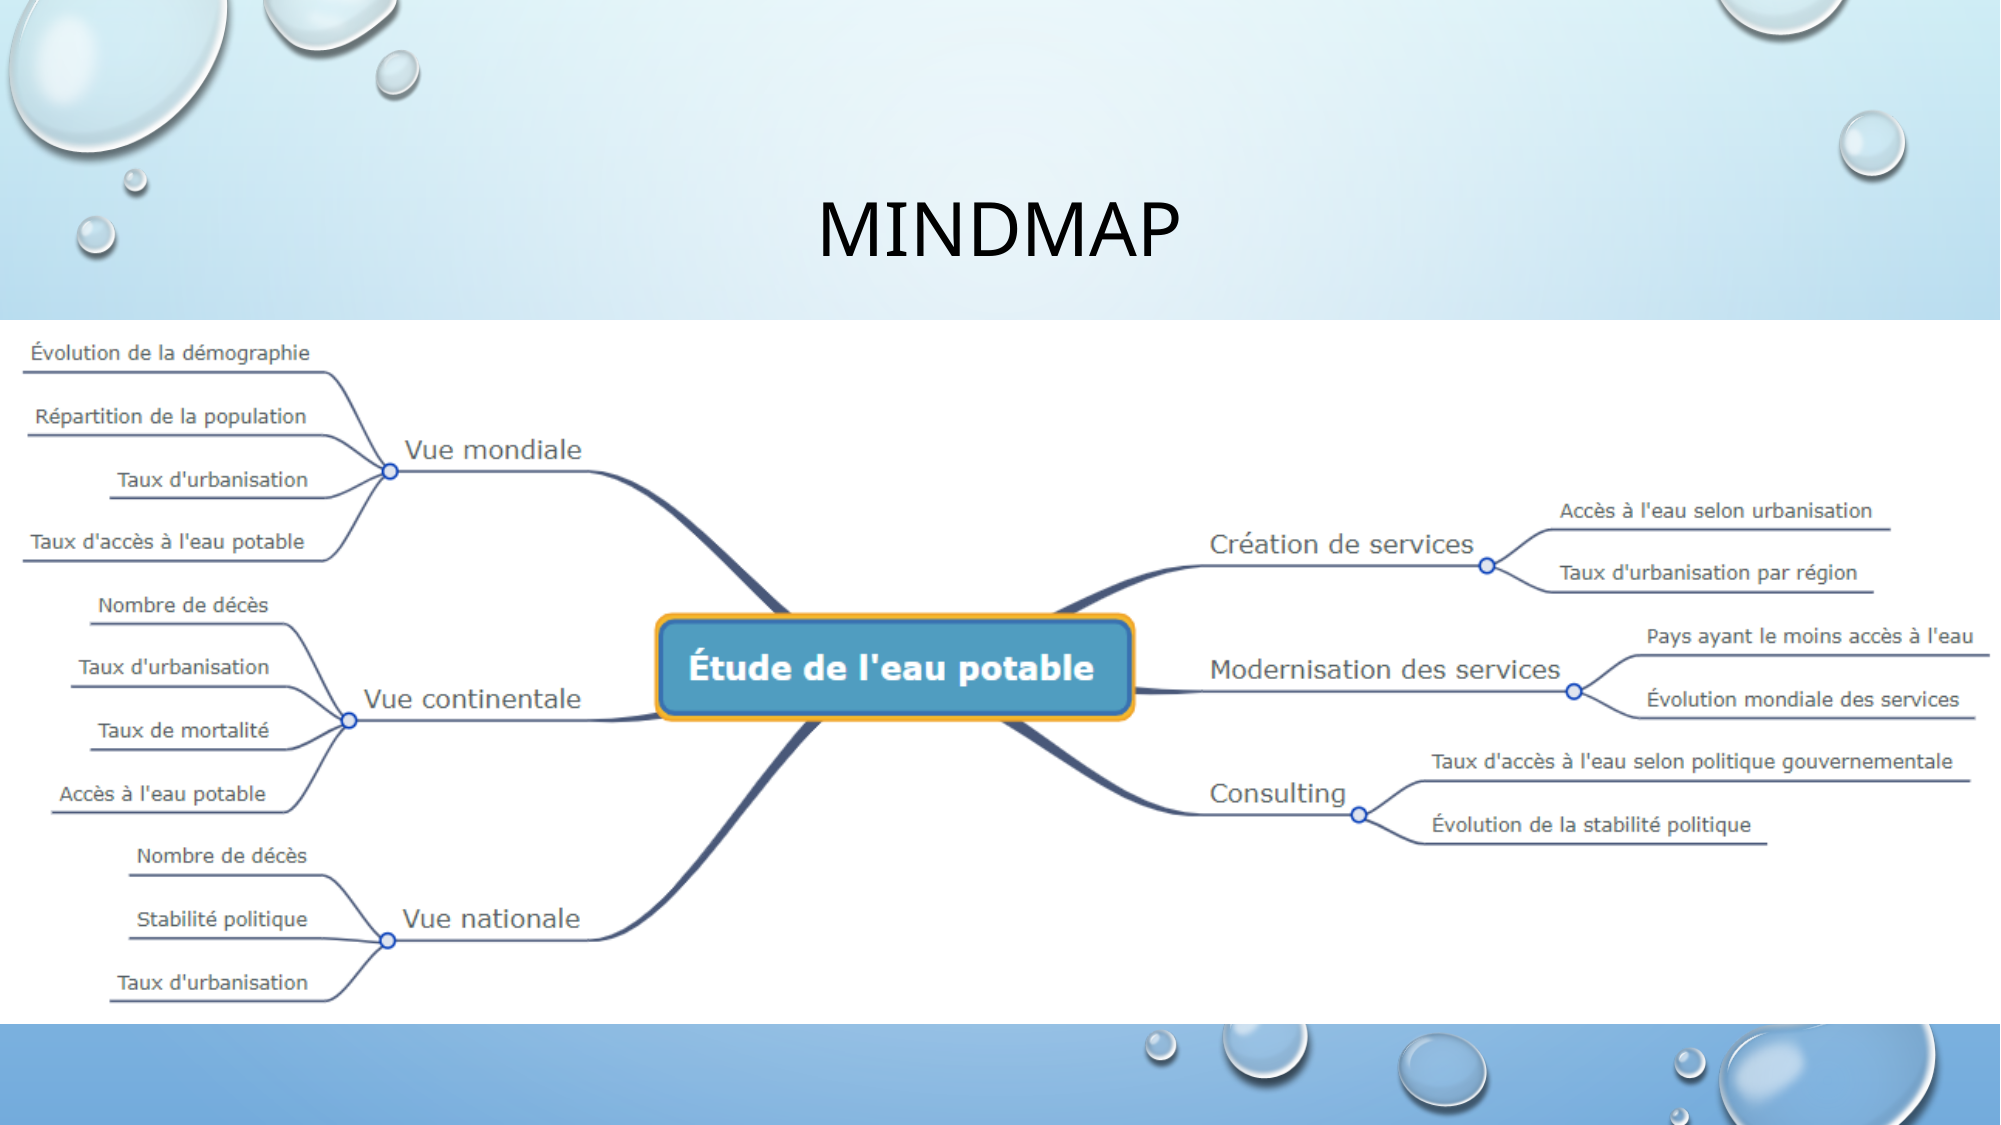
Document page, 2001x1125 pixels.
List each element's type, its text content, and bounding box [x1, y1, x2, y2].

title mindmap [149, 101, 1851, 320]
picture [0, 320, 2000, 1024]
